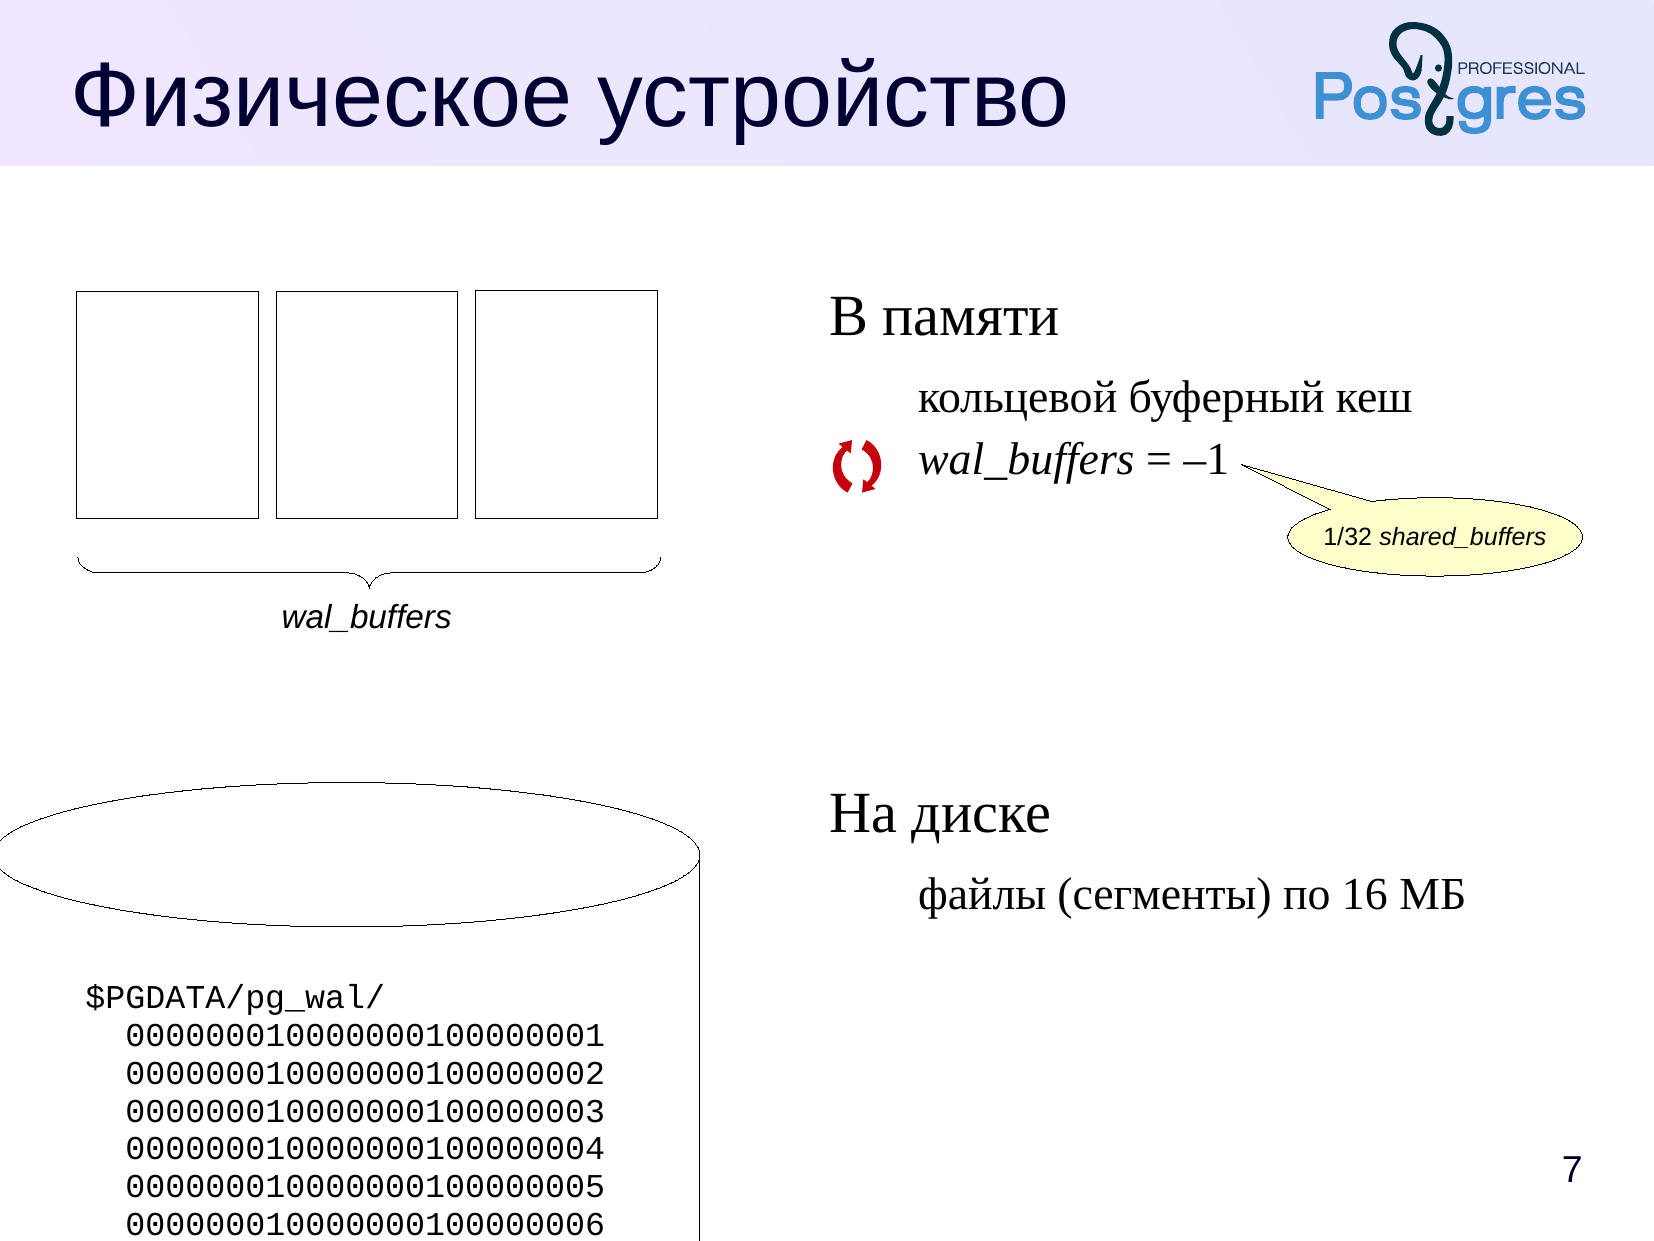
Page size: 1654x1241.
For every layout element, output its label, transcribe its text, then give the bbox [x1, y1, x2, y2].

text_box [0, 860, 700, 1241]
title Физическое устройство [70, 43, 1241, 147]
text_box $PGDATA/pg_wal/ 000000010000000100000001 000000010000000100000002 000000010000000100000003 000000010000000100000004 000000010000000100000005 000000010000000100000006 [70, 973, 621, 1241]
text_box [861, 440, 882, 493]
text_box [475, 290, 658, 519]
text_box wal_buffers [266, 591, 470, 651]
text_box [276, 291, 458, 519]
text_box 1/32 shared_buffers [1241, 464, 1583, 577]
text_box [832, 440, 853, 493]
text_box [76, 291, 259, 519]
list В памяти кольцевой буферный кеш wal_buffers = –1 На диске файлы (сегменты) по 16 МБ [829, 283, 1583, 1141]
